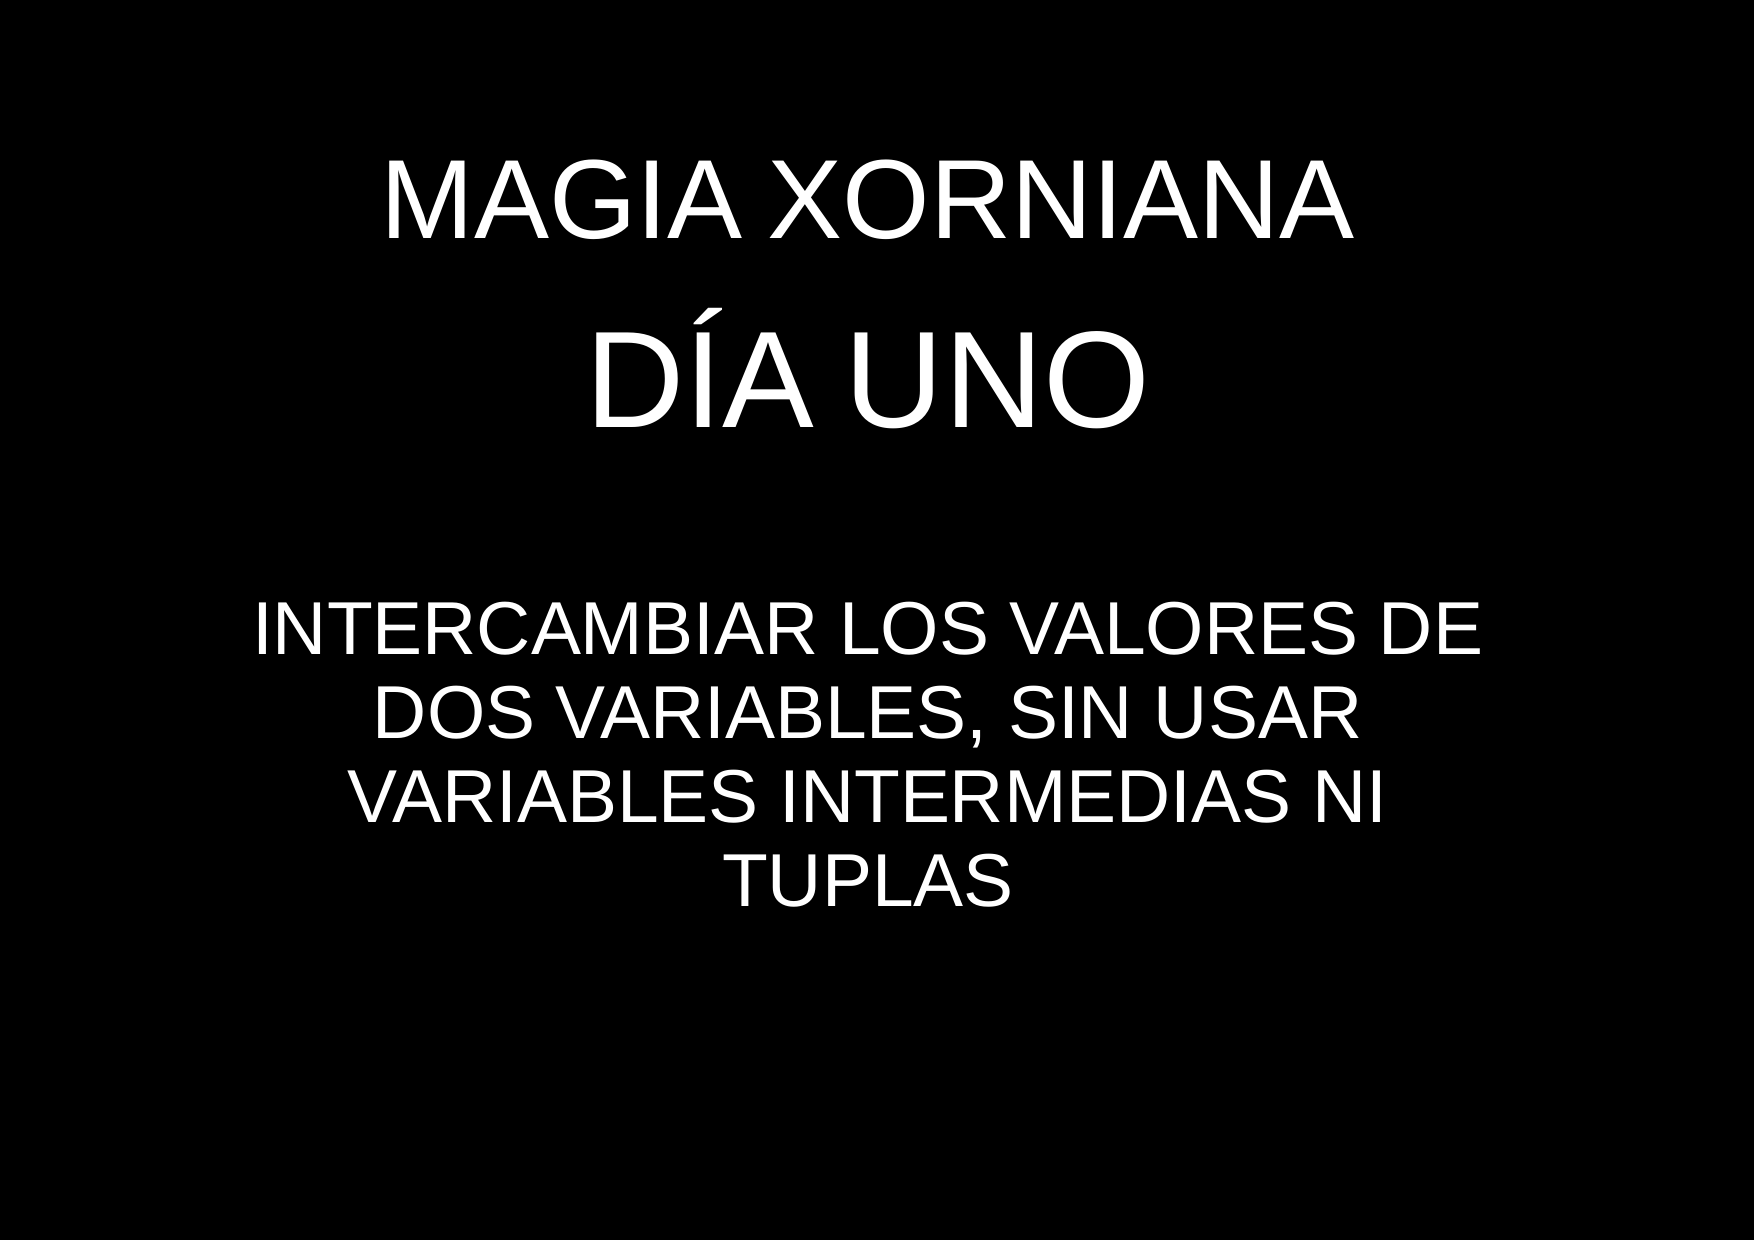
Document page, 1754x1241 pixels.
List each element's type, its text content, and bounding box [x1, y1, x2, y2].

text_box INTERCAMBIAR LOS VALORES DE DOS VARIABLES, SIN USAR VARIABLES INTERMEDIAS NI TUPLAS [212, 578, 1524, 930]
text_box MAGIA XORNIANA [212, 129, 1524, 295]
text_box DÍA UNO [212, 295, 1524, 473]
